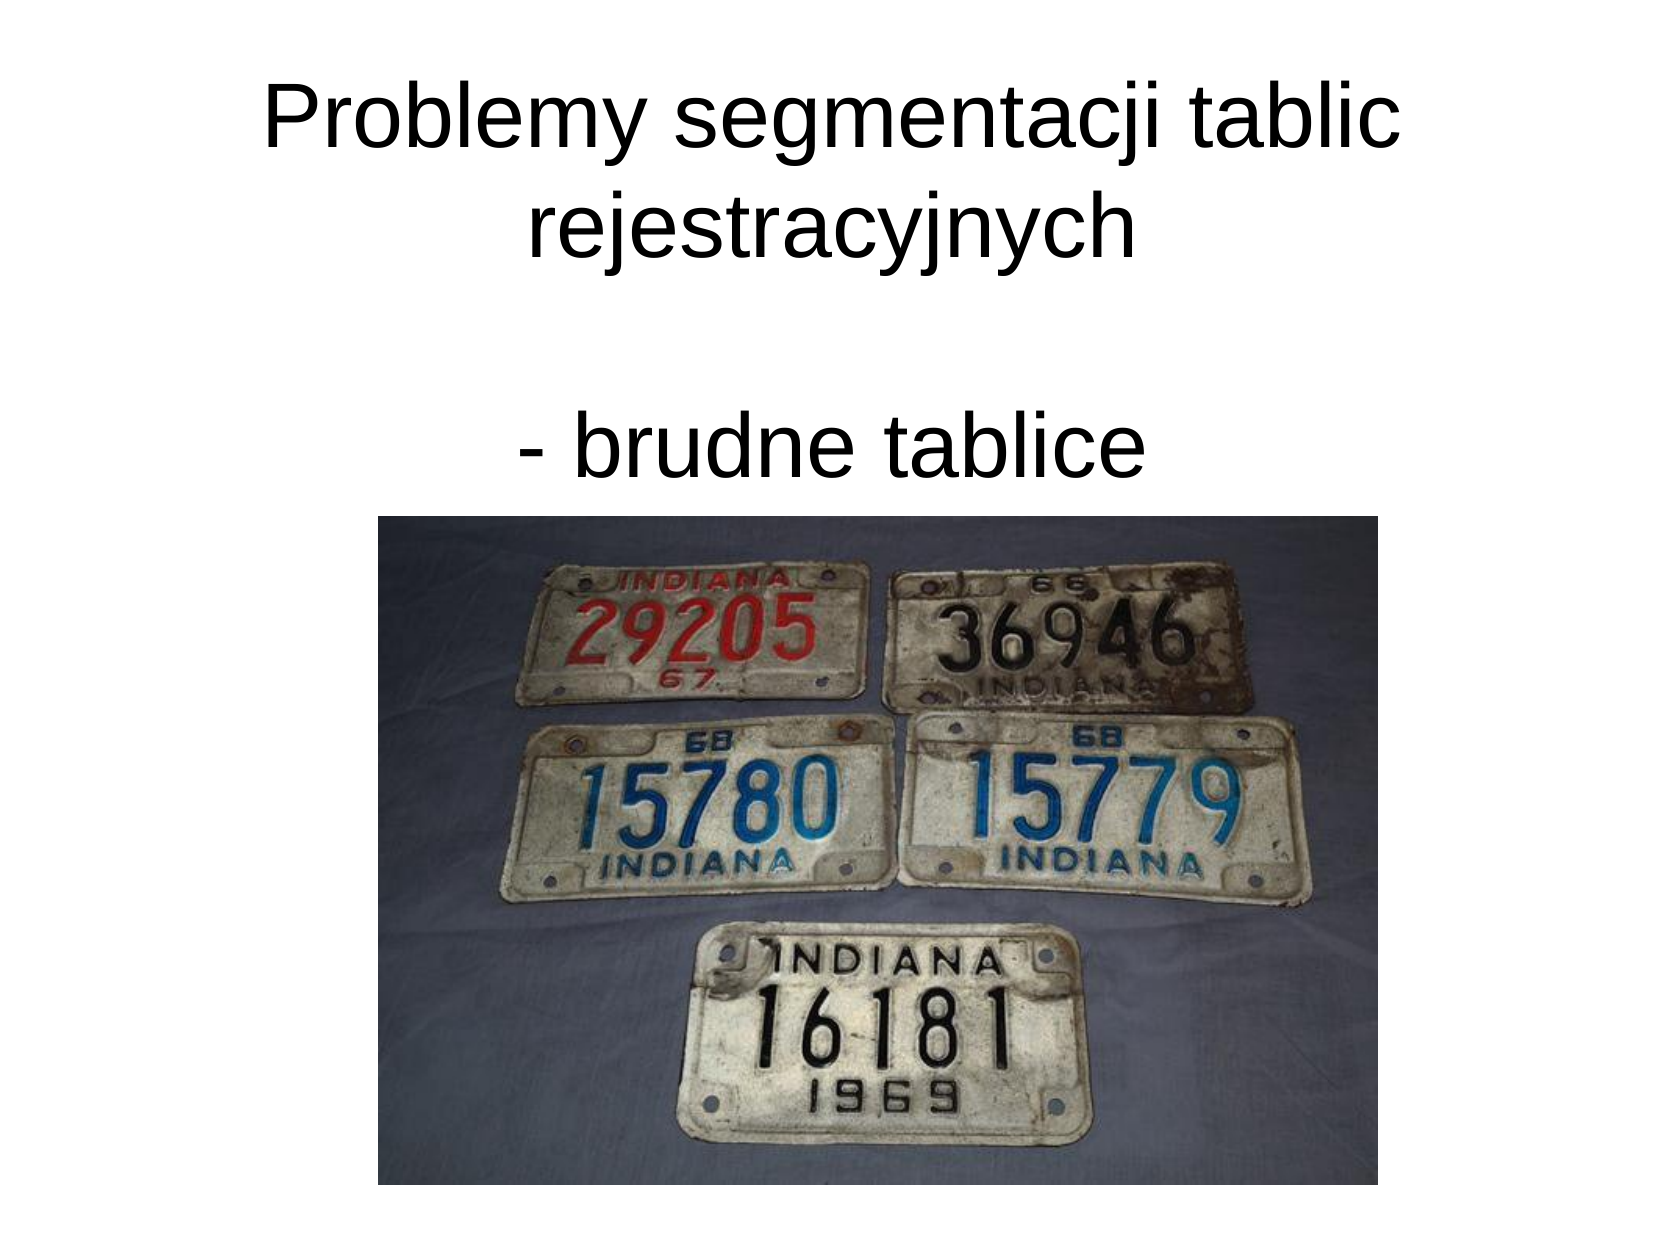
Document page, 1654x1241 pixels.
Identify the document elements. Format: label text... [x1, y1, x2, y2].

title Problemy segmentacji tablic rejestracyjnych - brudne tablice [82, 49, 1583, 502]
picture [378, 516, 1378, 1185]
